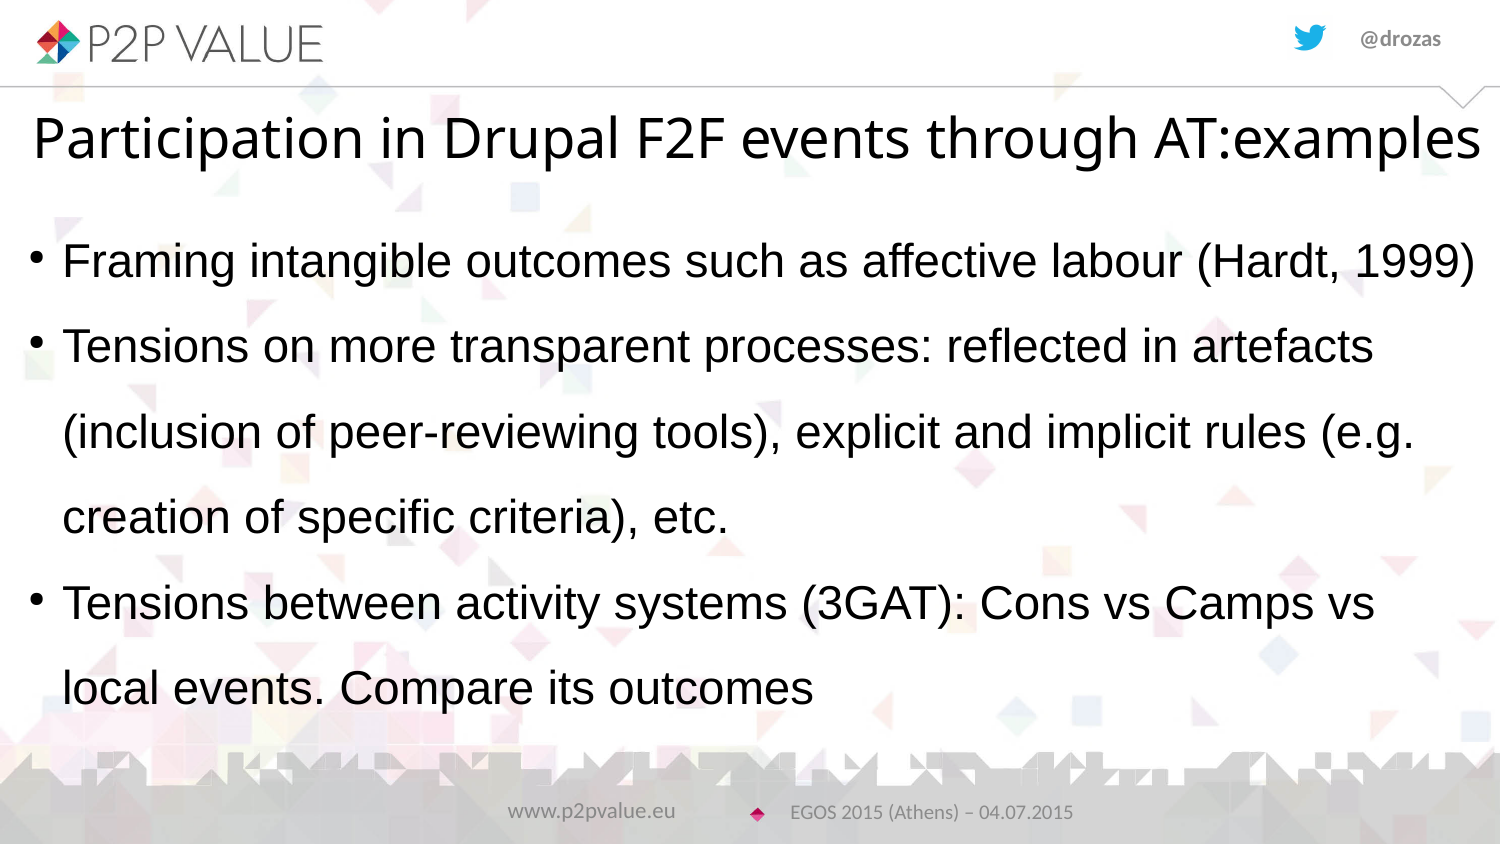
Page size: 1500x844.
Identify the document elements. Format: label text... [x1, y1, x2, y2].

subtitle Framing intangible outcomes such as affective labour (Hardt, 1999) Tensions on more transparent processes: reflected in artefacts (inclusion of peer-reviewing tools), explicit and implicit rules (e.g. creation of specific criteria), etc. Tensions between activity systems (3GAT): Cons vs Camps vs local events. Compare its outcomes [15, 195, 1496, 751]
title Participation in Drupal F2F events through AT:examples [15, 92, 1500, 181]
text_box www.p2pvalue.eu [501, 789, 720, 829]
picture [0, 0, 1500, 844]
text_box EGOS 2015 (Athens) – 04.07.2015 [777, 788, 1470, 834]
text_box @drozas [1333, 15, 1455, 60]
